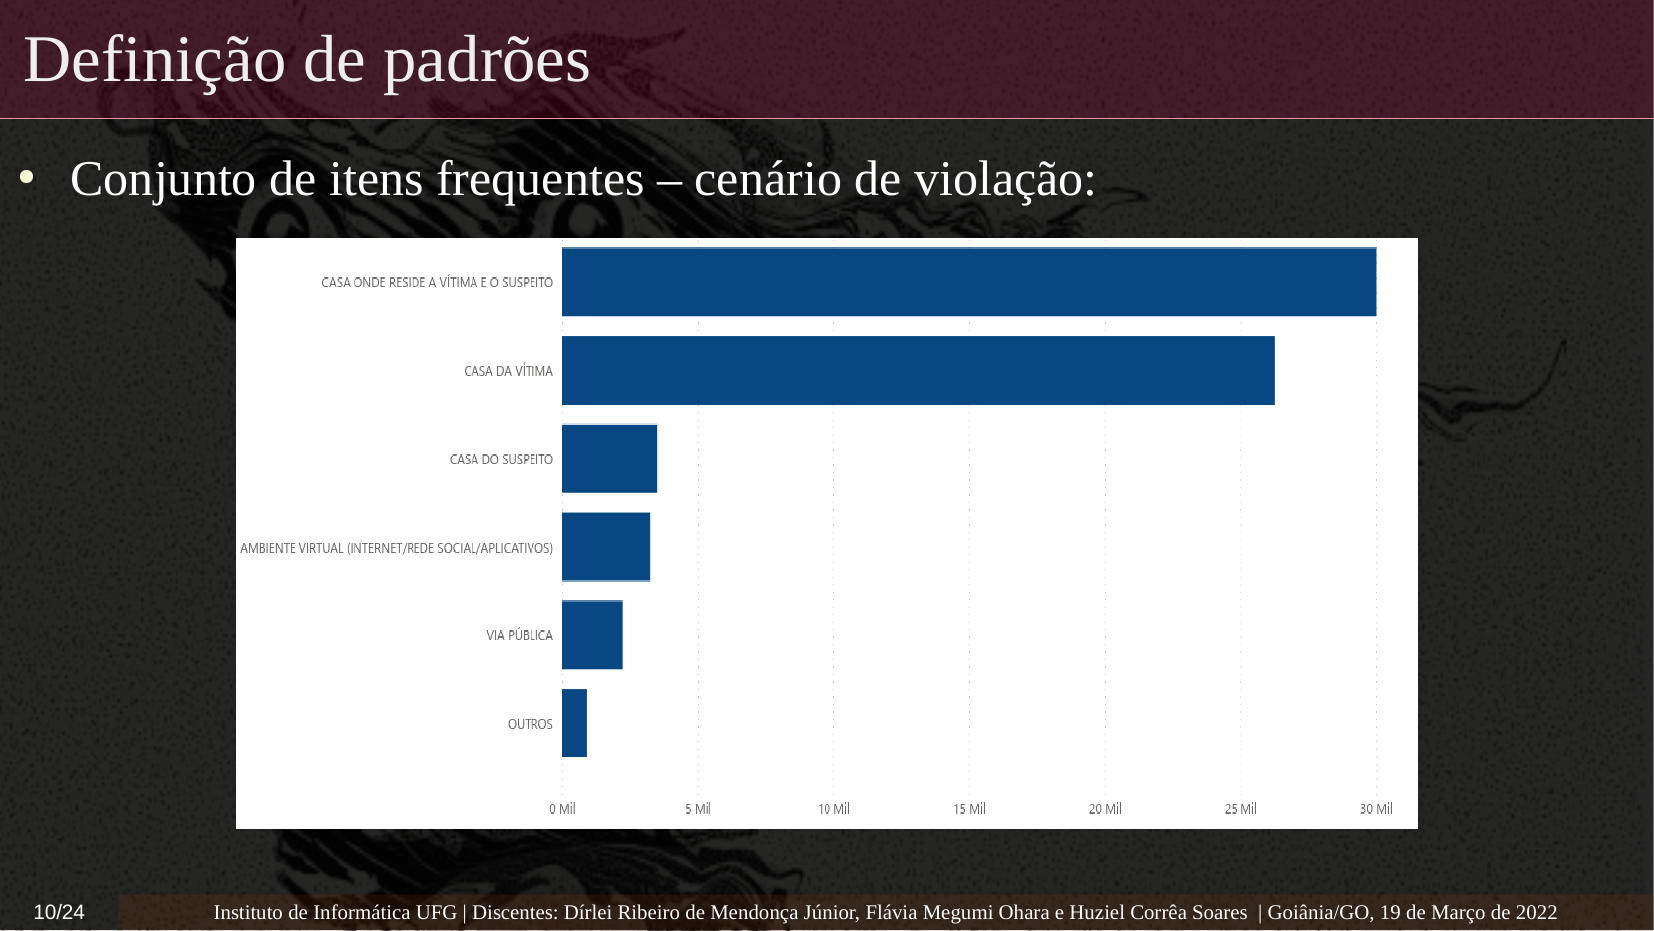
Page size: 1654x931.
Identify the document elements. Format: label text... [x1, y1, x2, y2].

picture [236, 238, 1418, 829]
title Definição de padrões [0, 0, 1654, 119]
list Conjunto de itens frequentes – cenário de violação: [0, 123, 1654, 897]
